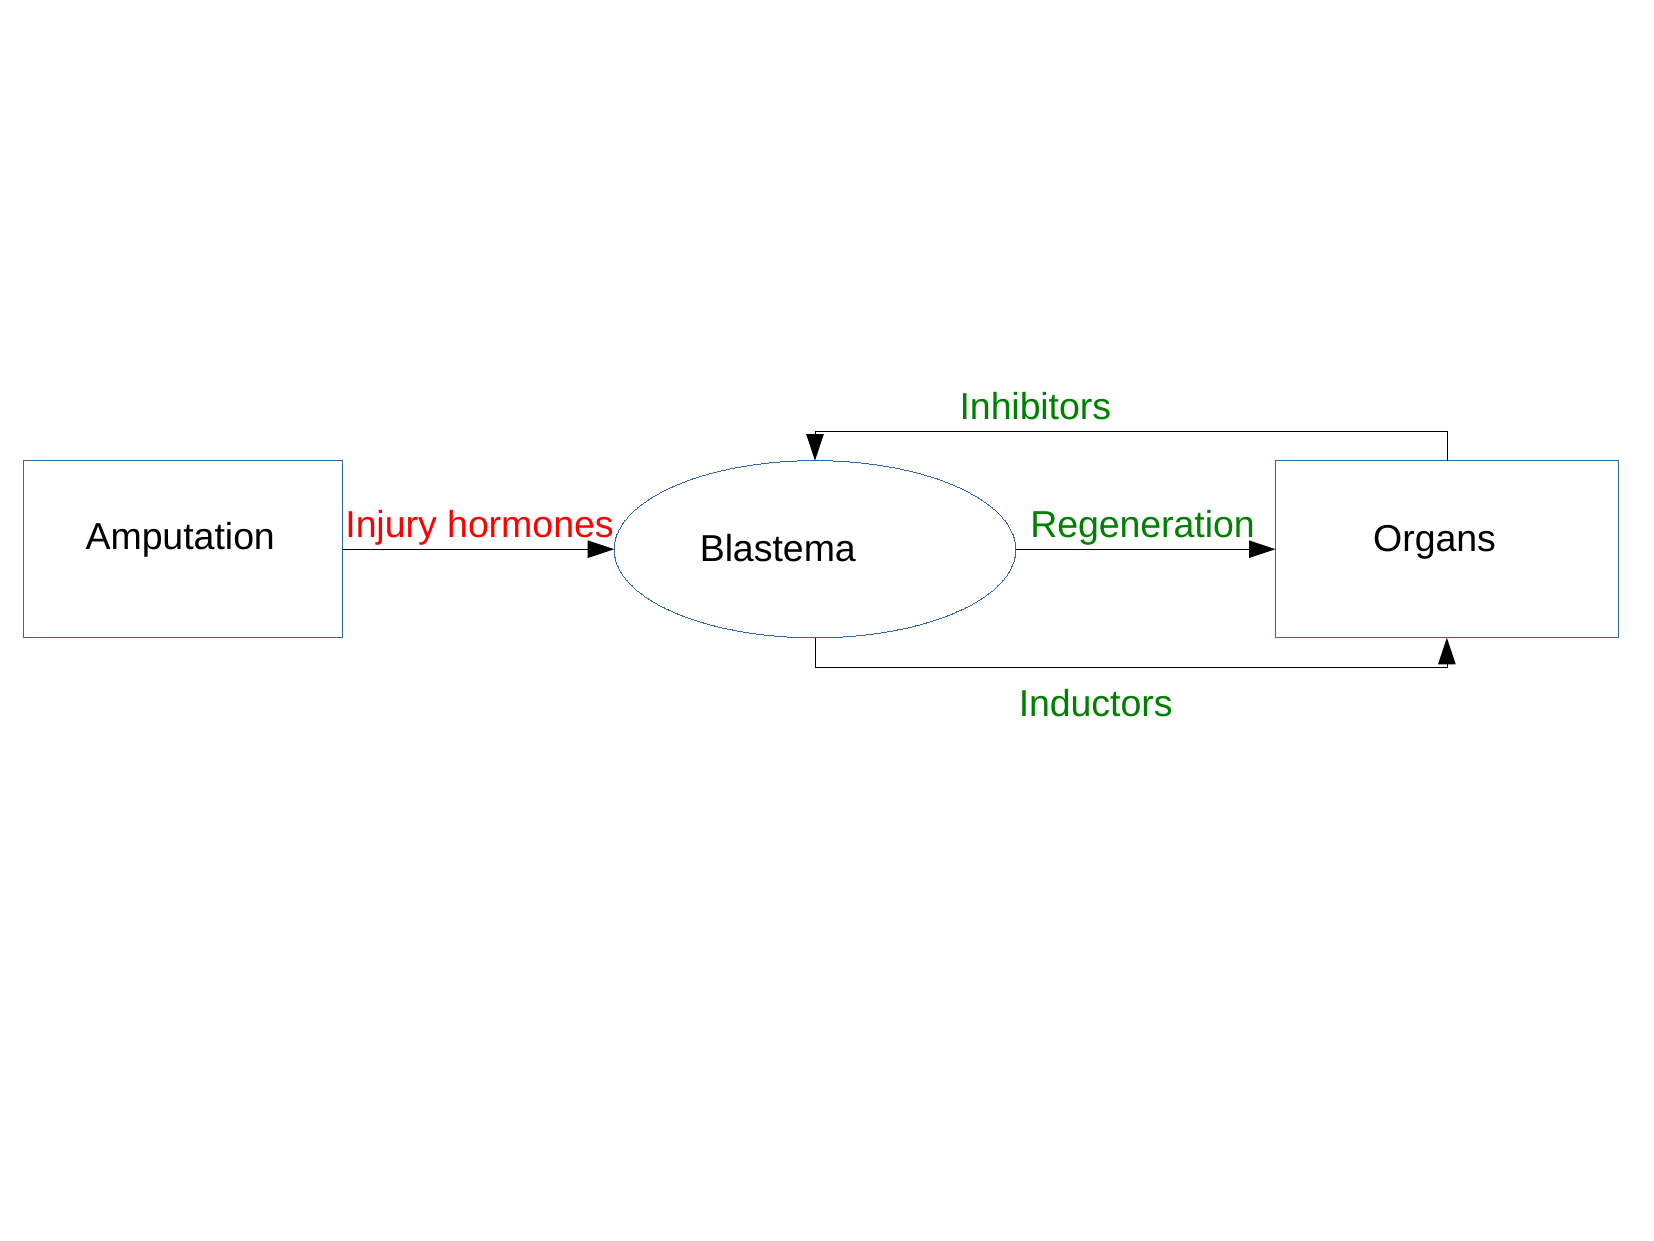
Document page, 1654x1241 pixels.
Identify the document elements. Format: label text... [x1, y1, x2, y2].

text_box Blastema [685, 519, 886, 577]
text_box [23, 460, 343, 638]
text_box Injury hormones [330, 496, 674, 595]
text_box [1275, 460, 1619, 638]
text_box Inductors [1003, 675, 1264, 733]
text_box Inhibitors [944, 377, 1300, 435]
text_box Organs [1358, 510, 1583, 567]
text_box Regeneration [1015, 496, 1300, 595]
text_box [643, 460, 1015, 638]
